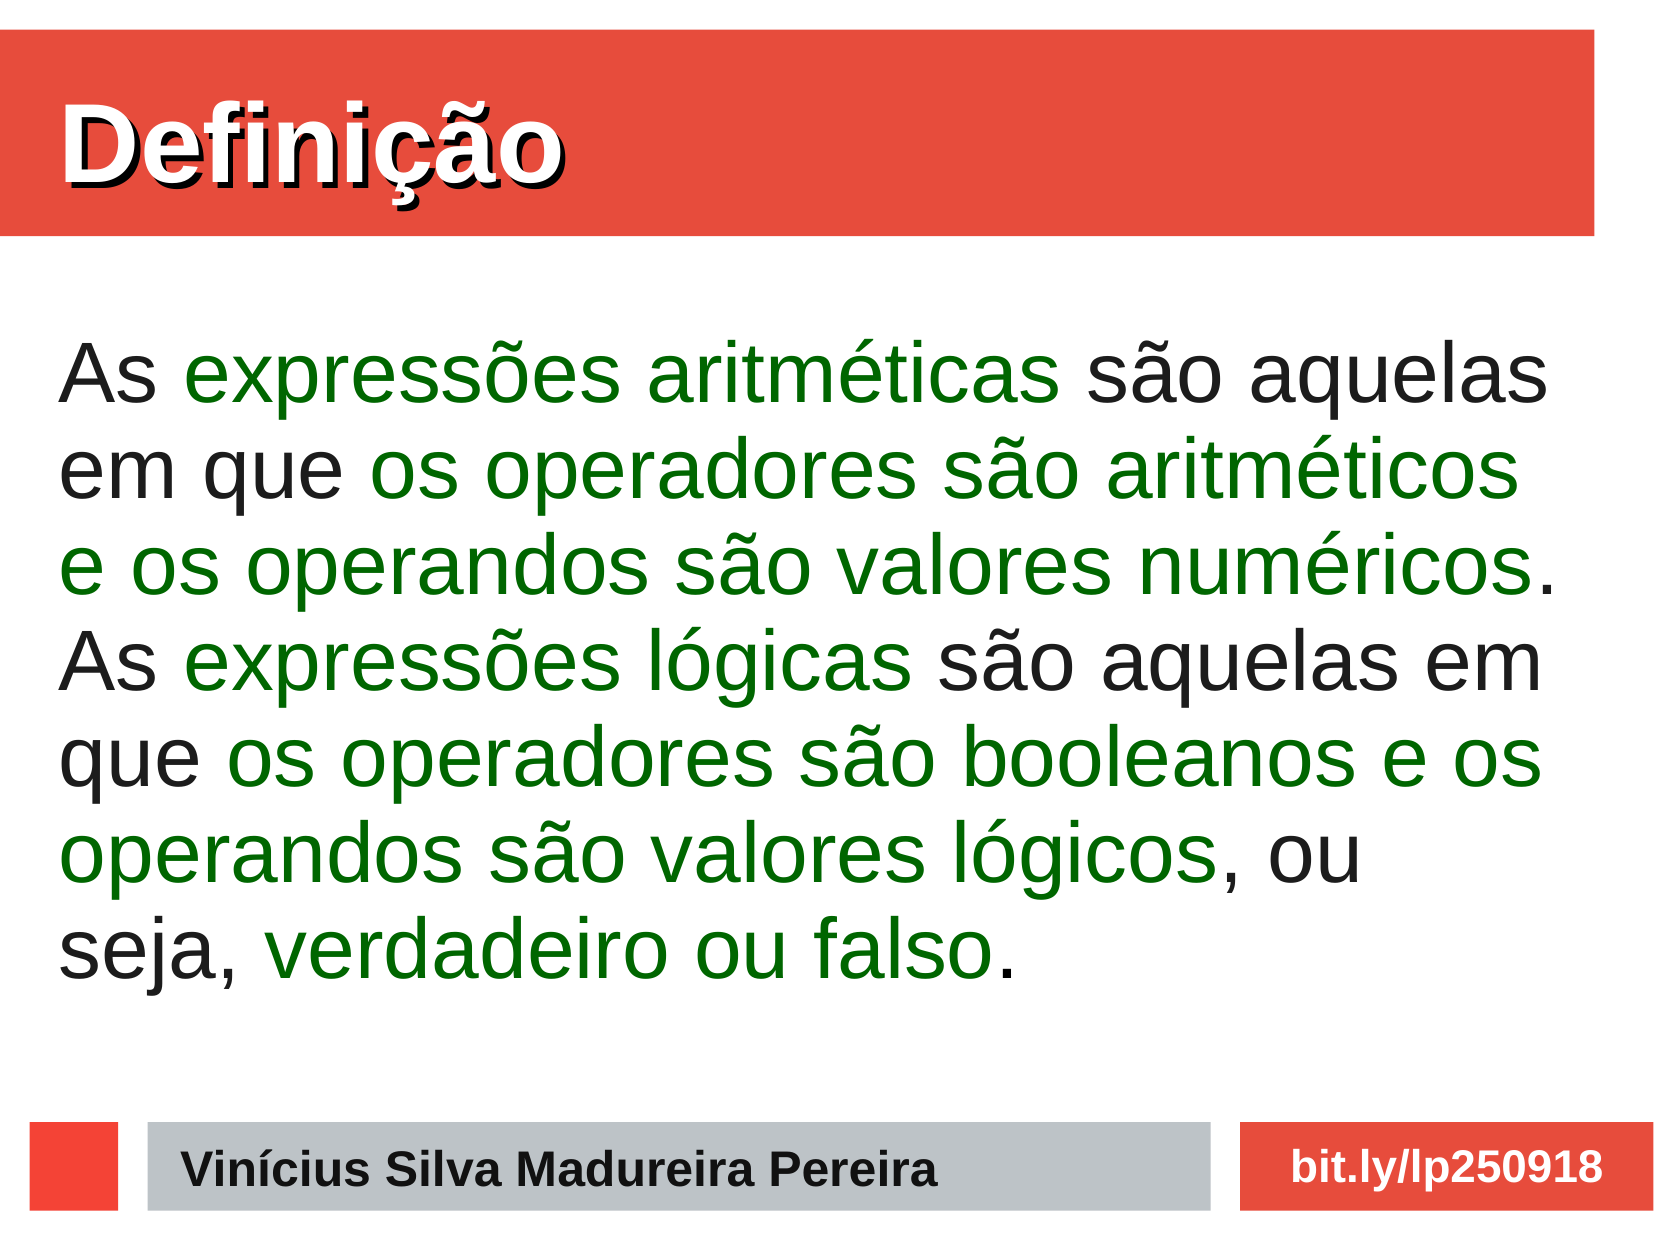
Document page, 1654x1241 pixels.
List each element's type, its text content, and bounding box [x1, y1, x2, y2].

title Definição [59, 59, 1595, 207]
text_box bit.ly/lp250918 [1228, 1133, 1654, 1205]
list As expressões aritméticas são aquelas em que os operadores são aritméticos e os operandos são valores numéricos. As expressões lógicas são aquelas em que os operadores são booleanos e os operandos são valores lógicos, ou seja, verdadeiro ou falso. [59, 324, 1565, 1093]
text_box Vinícius Silva Madureira Pereira [165, 1133, 1170, 1205]
